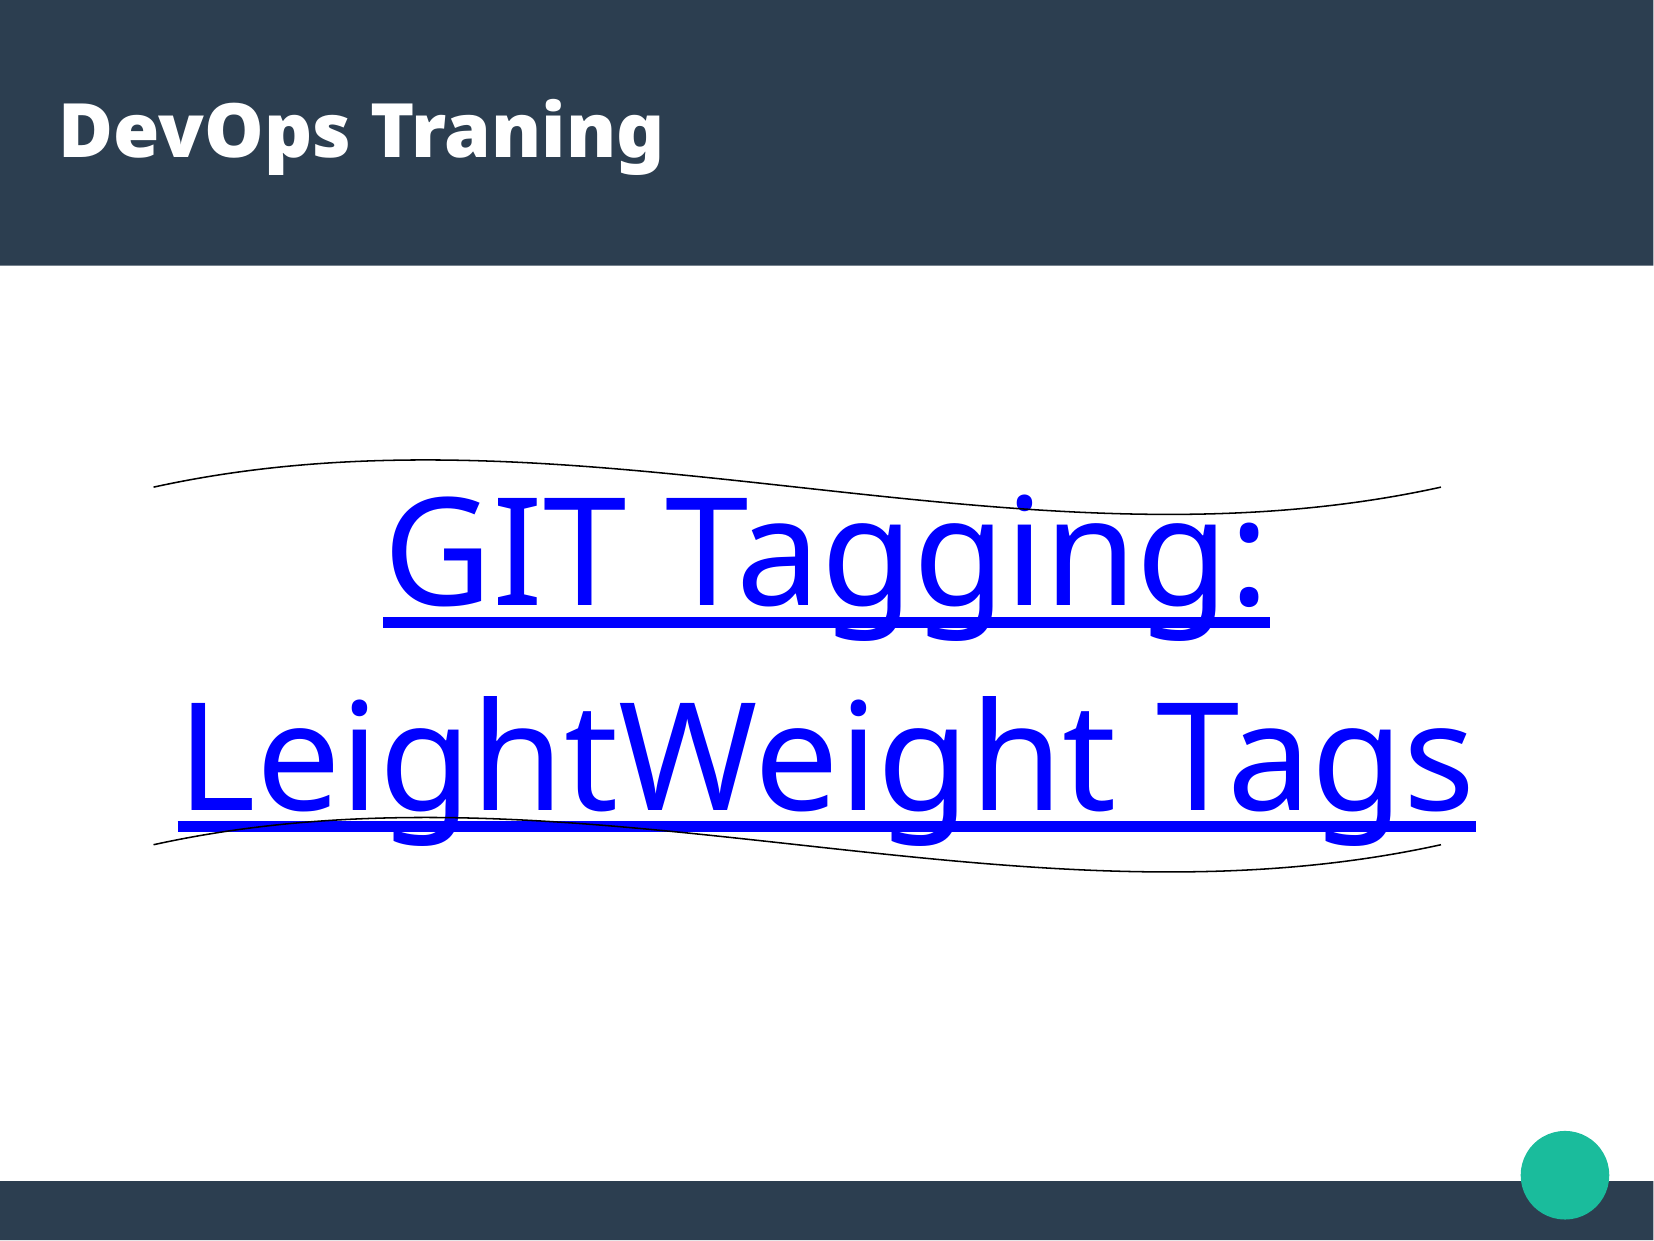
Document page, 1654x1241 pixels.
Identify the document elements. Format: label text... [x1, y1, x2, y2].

title DevOps Traning [59, 49, 1595, 207]
subtitle GIT Tagging: LeightWeight Tags [82, 290, 1571, 1010]
